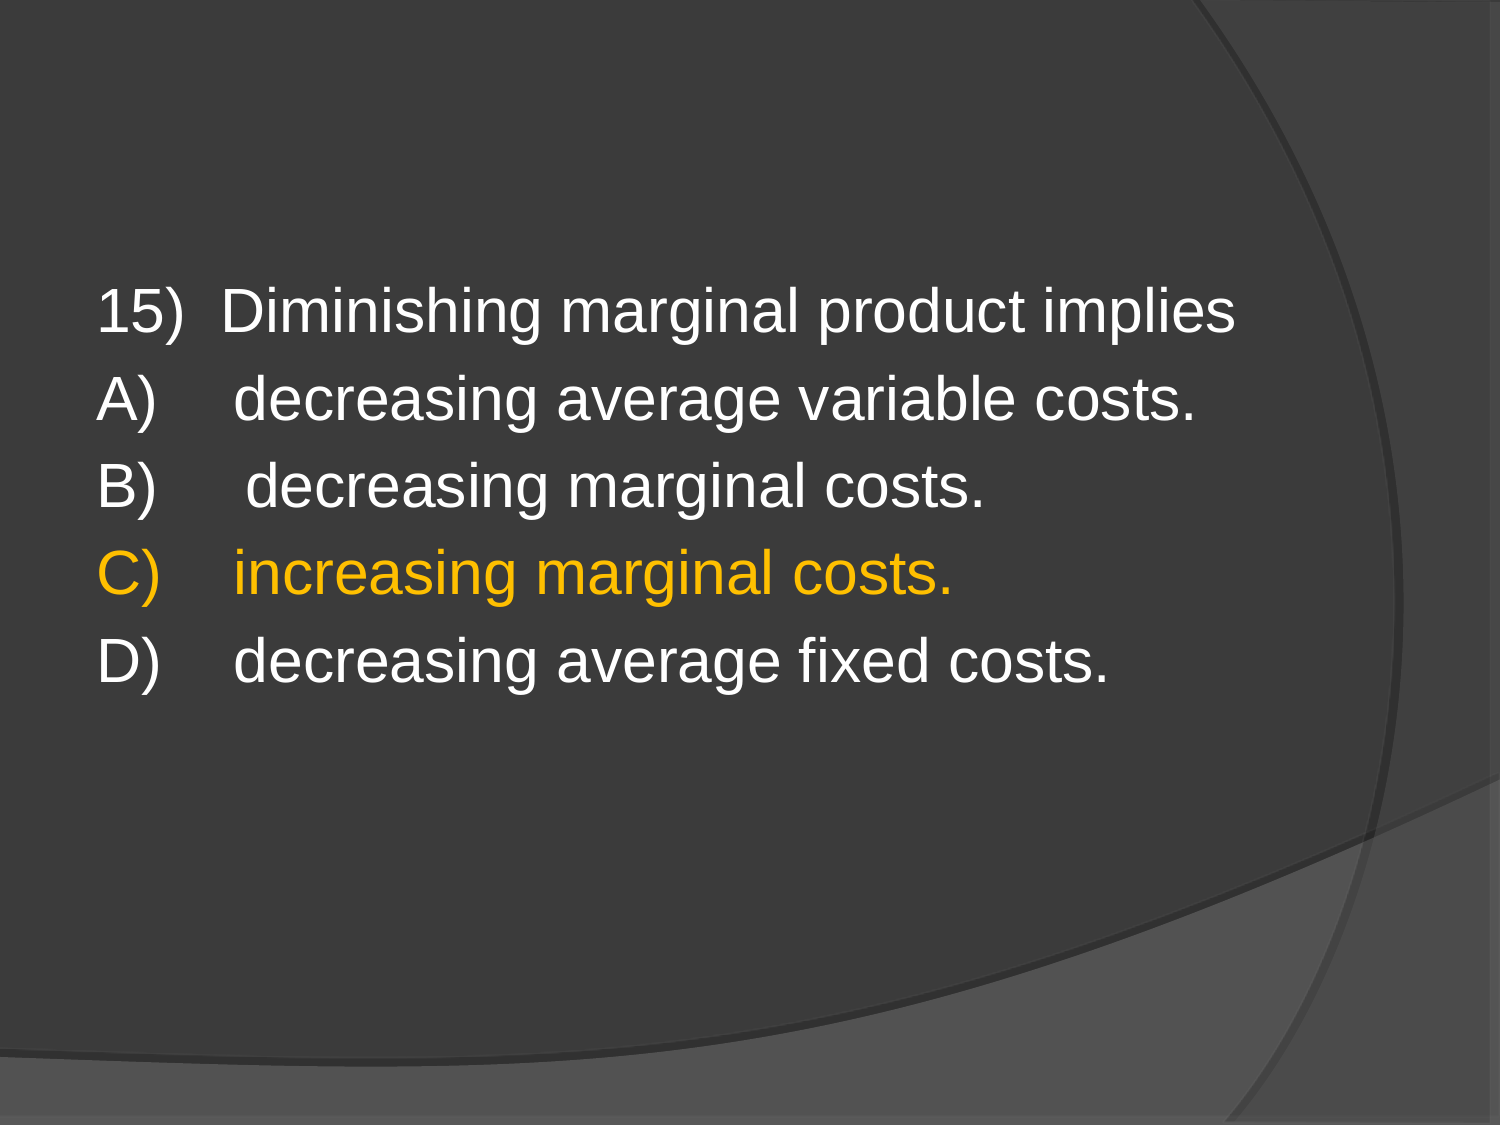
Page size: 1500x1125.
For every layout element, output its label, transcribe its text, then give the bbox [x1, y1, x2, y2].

list 15) Diminishing marginal product implies A) decreasing average variable costs. B) decreasing marginal costs. C) increasing marginal costs. D) decreasing average fixed costs. [75, 262, 1300, 1005]
